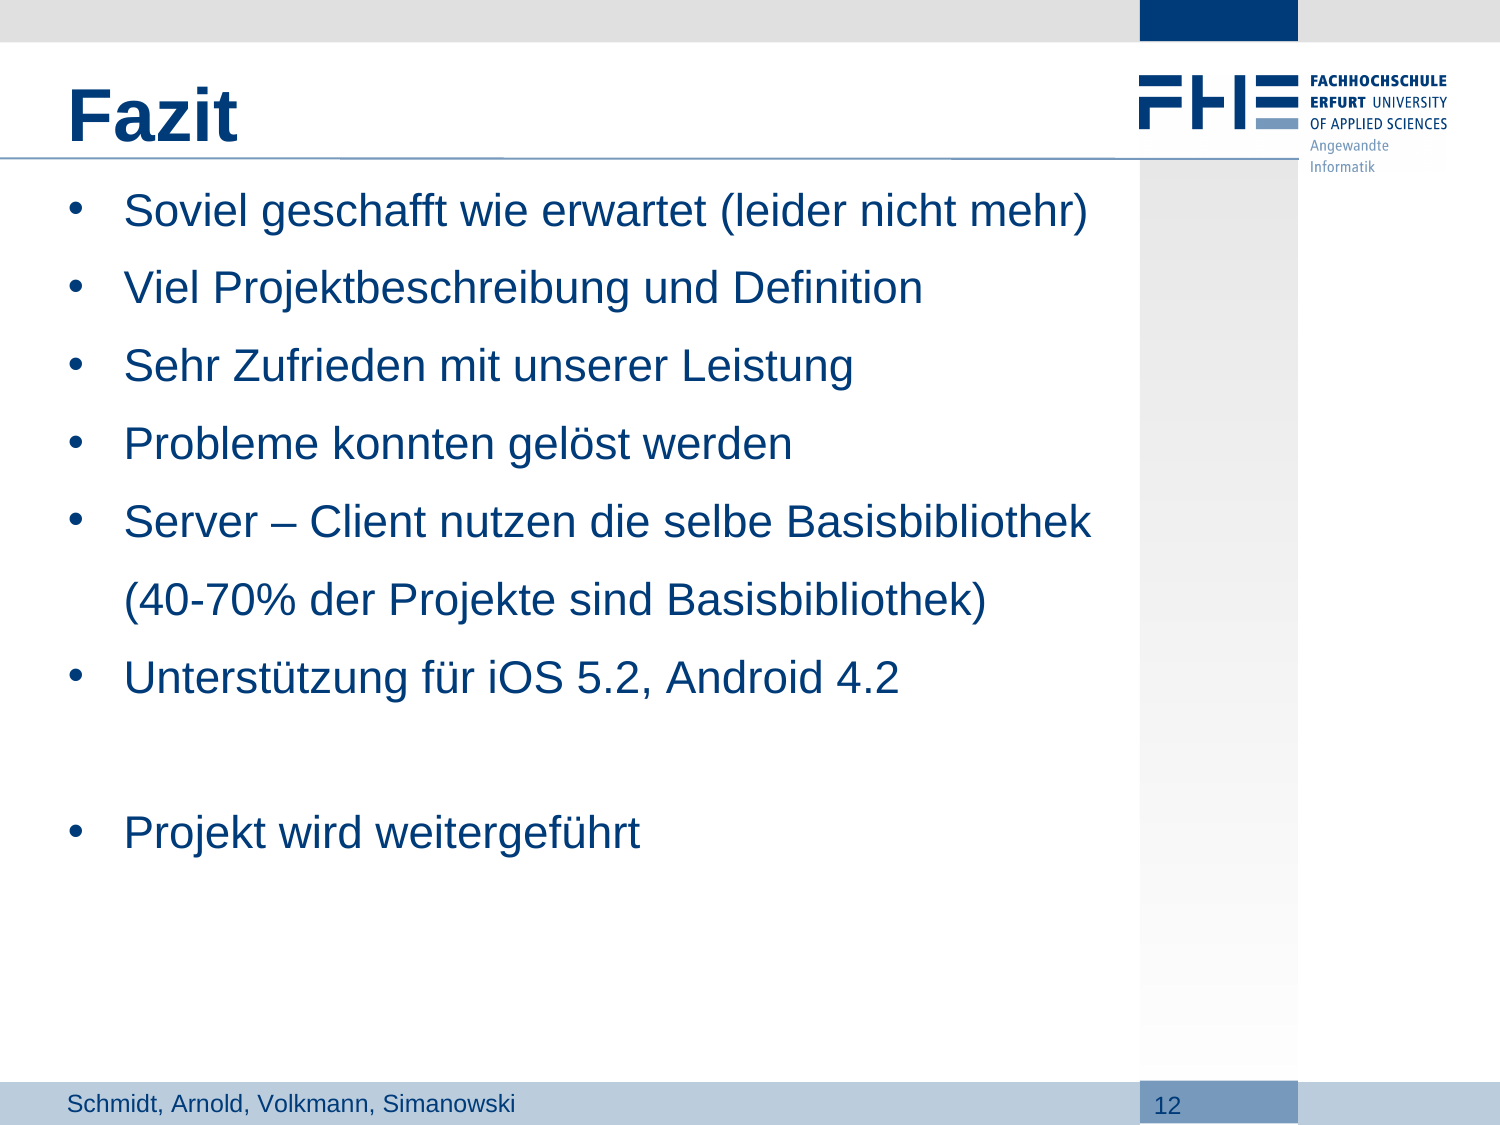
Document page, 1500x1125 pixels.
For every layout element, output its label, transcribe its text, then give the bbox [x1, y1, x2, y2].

title Fazit [53, 58, 1140, 142]
picture [1139, 75, 1447, 172]
list Soviel geschafft wie erwartet (leider nicht mehr) Viel Projektbeschreibung und Definition Sehr Zufrieden mit unserer Leistung Probleme konnten gelöst werden Server – Client nutzen die selbe Basisbibliothek (40-70% der Projekte sind Basisbibliothek) Unterstützung für iOS 5.2, Android 4.2 Projekt wird weitergeführt [53, 172, 1500, 1083]
